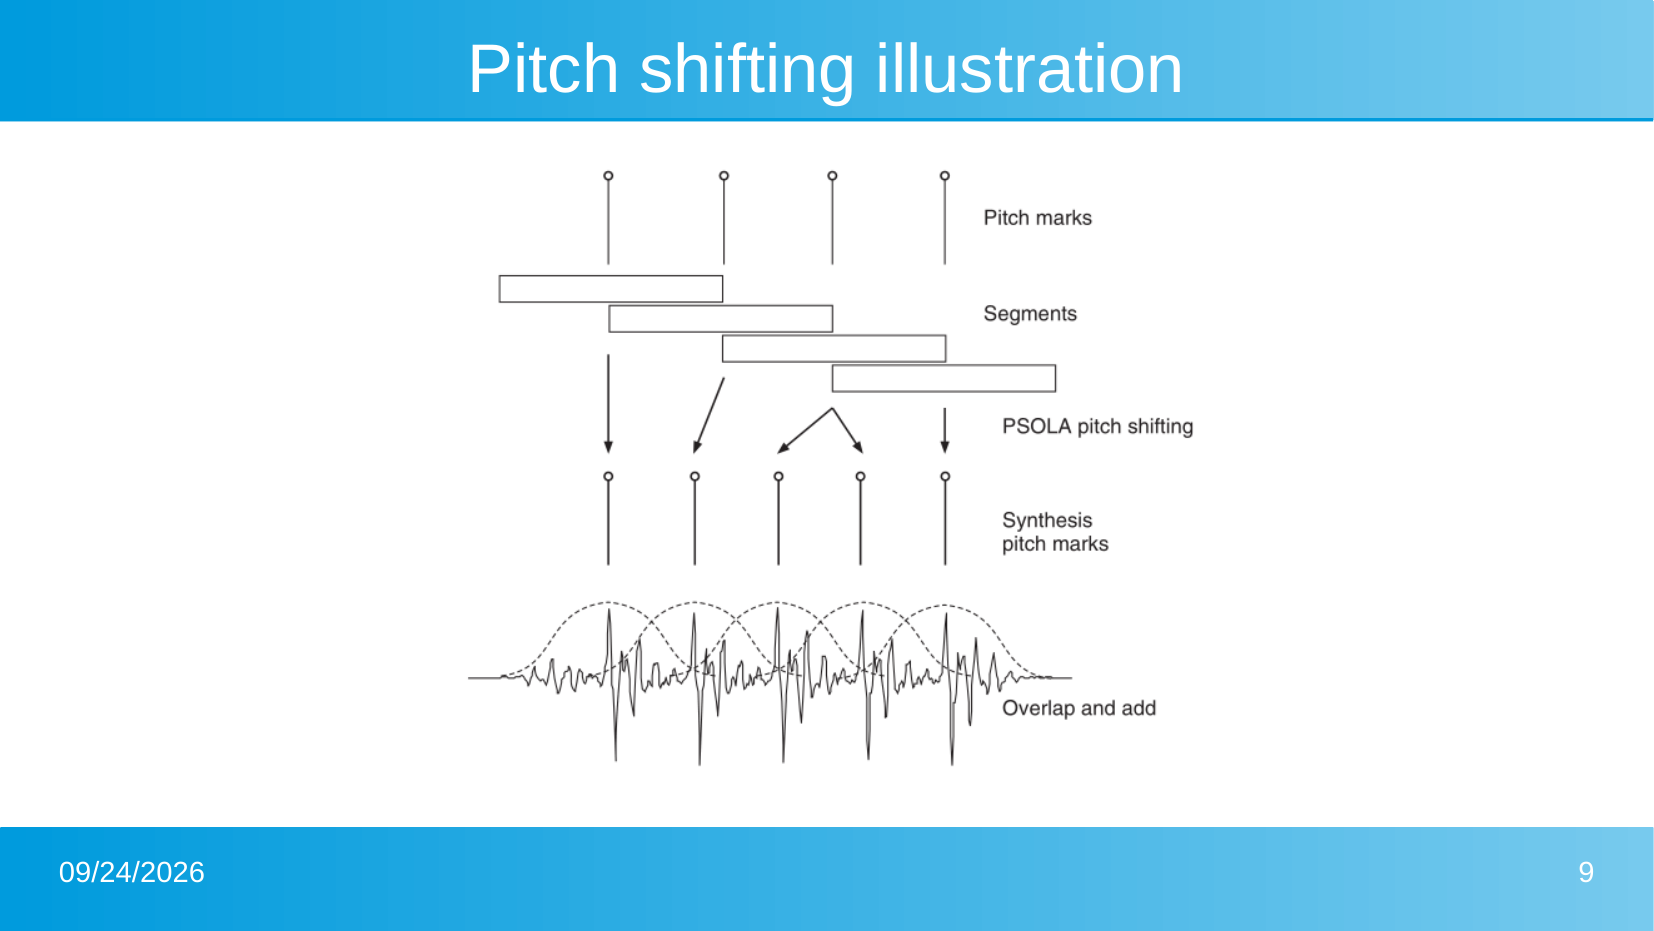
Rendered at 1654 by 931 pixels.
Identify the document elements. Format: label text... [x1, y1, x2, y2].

picture [457, 160, 1205, 775]
title Pitch shifting illustration [59, 29, 1595, 108]
